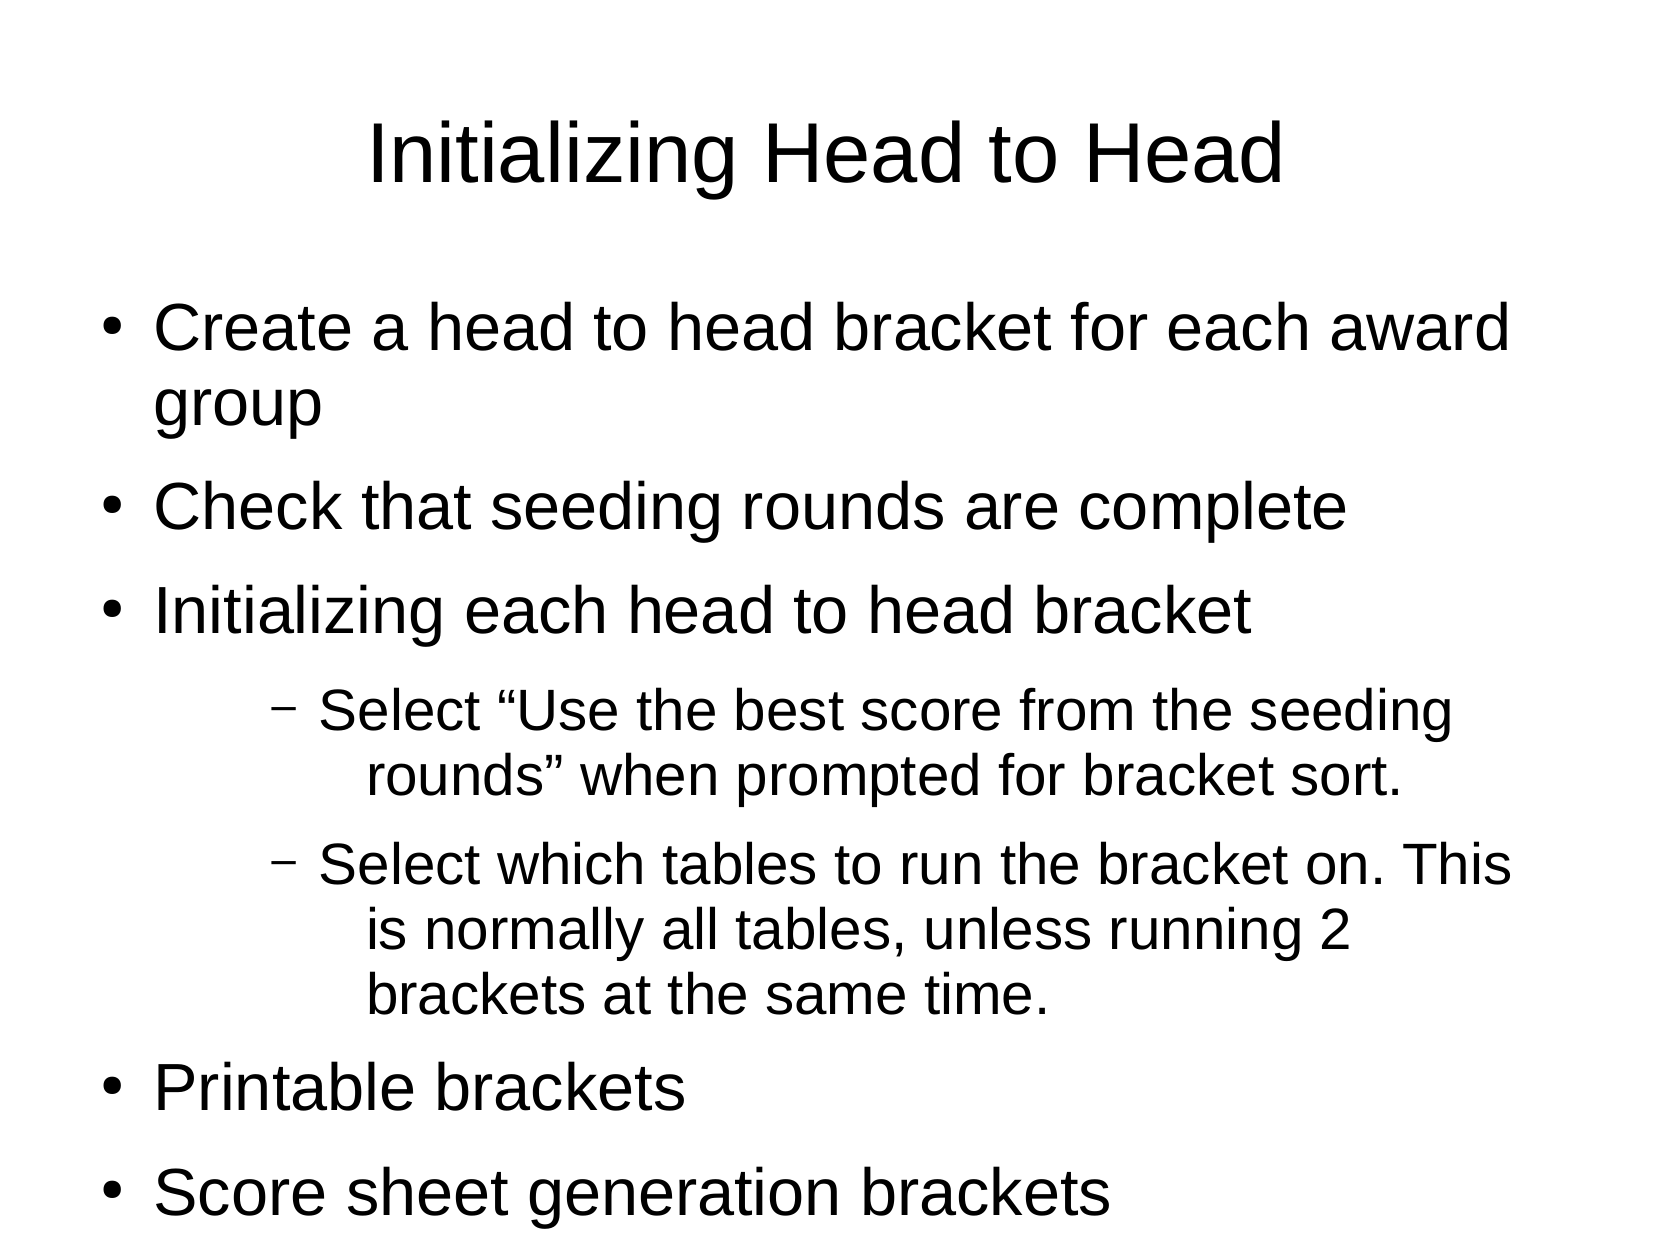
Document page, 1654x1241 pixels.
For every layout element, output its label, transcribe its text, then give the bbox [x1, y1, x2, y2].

title Initializing Head to Head [82, 49, 1571, 257]
list Create a head to head bracket for each award group Check that seeding rounds are complete Initializing each head to head bracket Select “Use the best score from the seeding rounds” when prompted for bracket sort. Select which tables to run the bracket on. This is normally all tables, unless running 2 brackets at the same time. Printable brackets Score sheet generation brackets [82, 290, 1571, 1230]
